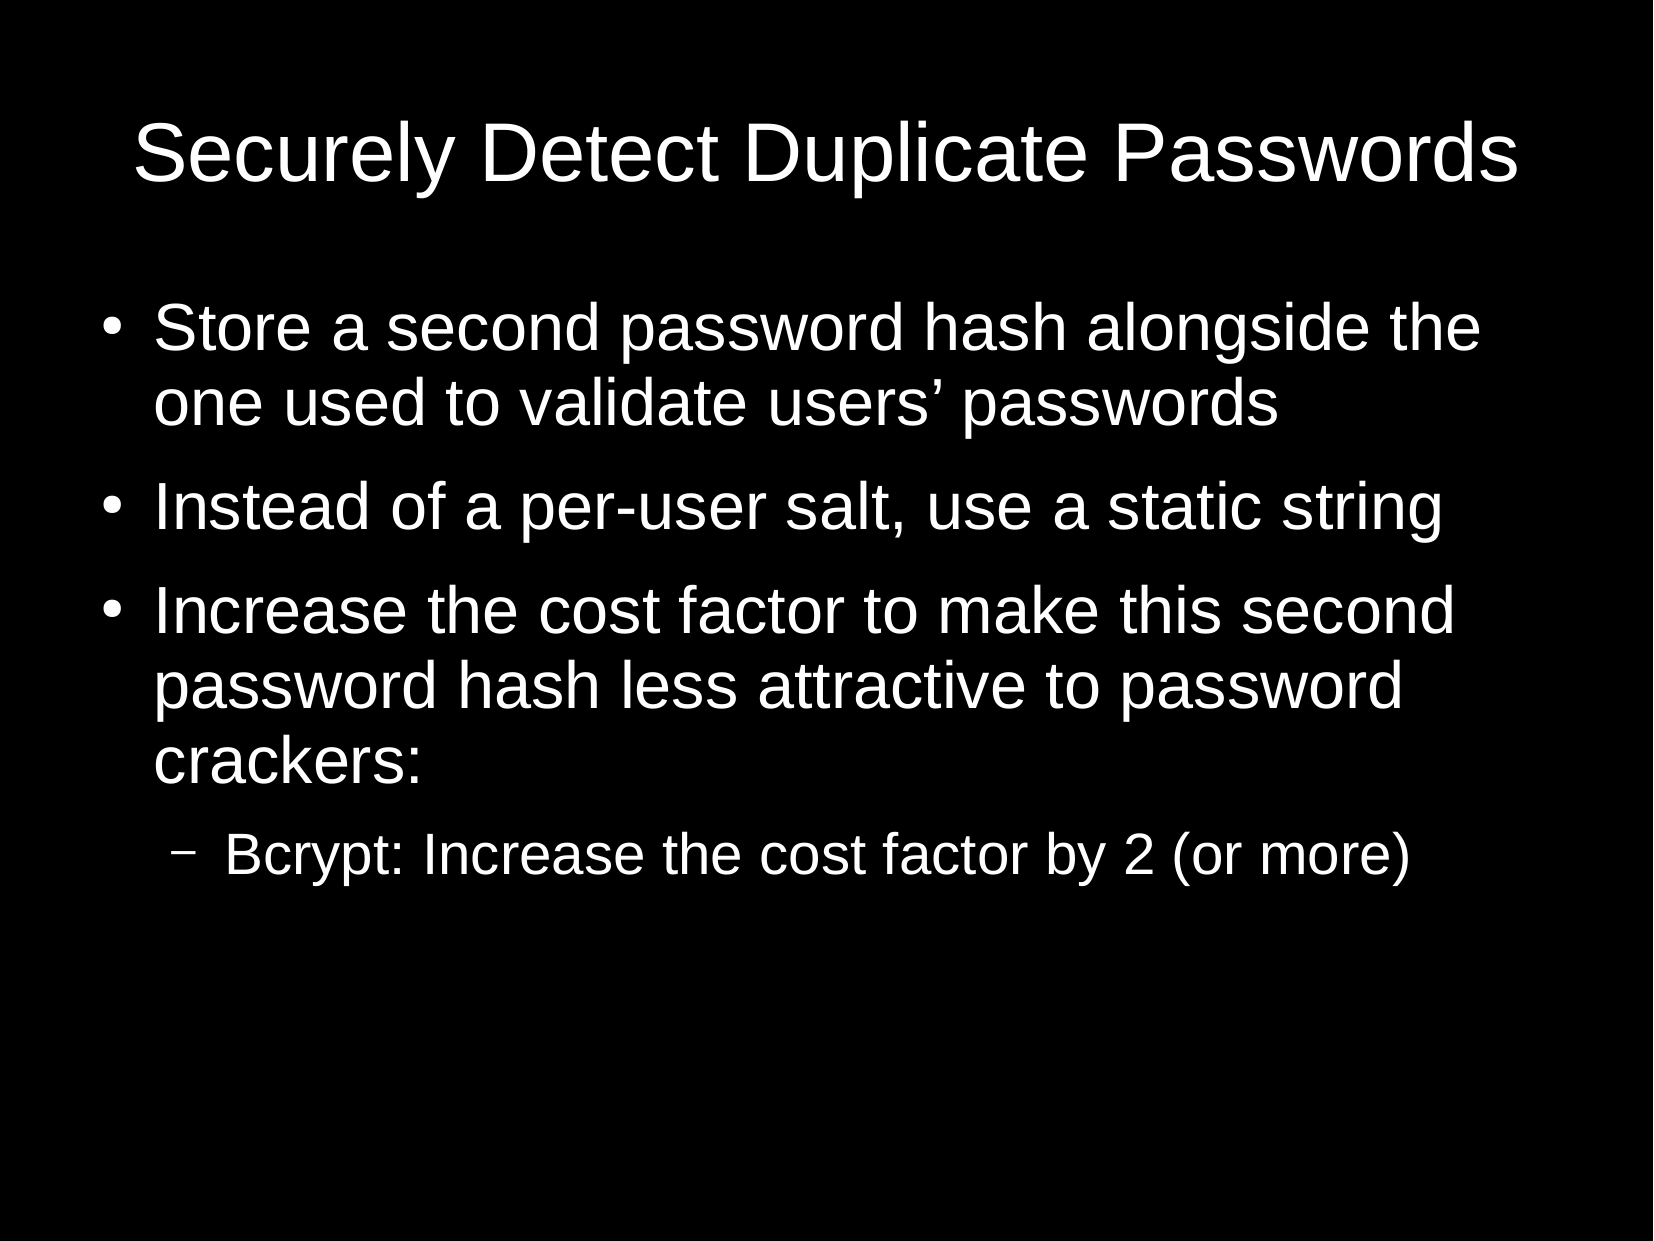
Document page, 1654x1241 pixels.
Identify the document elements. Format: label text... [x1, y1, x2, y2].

list Store a second password hash alongside the one used to validate users’ passwords Instead of a per-user salt, use a static string Increase the cost factor to make this second password hash less attractive to password crackers: Bcrypt: Increase the cost factor by 2 (or more) [82, 290, 1571, 1156]
title Securely Detect Duplicate Passwords [82, 49, 1571, 257]
